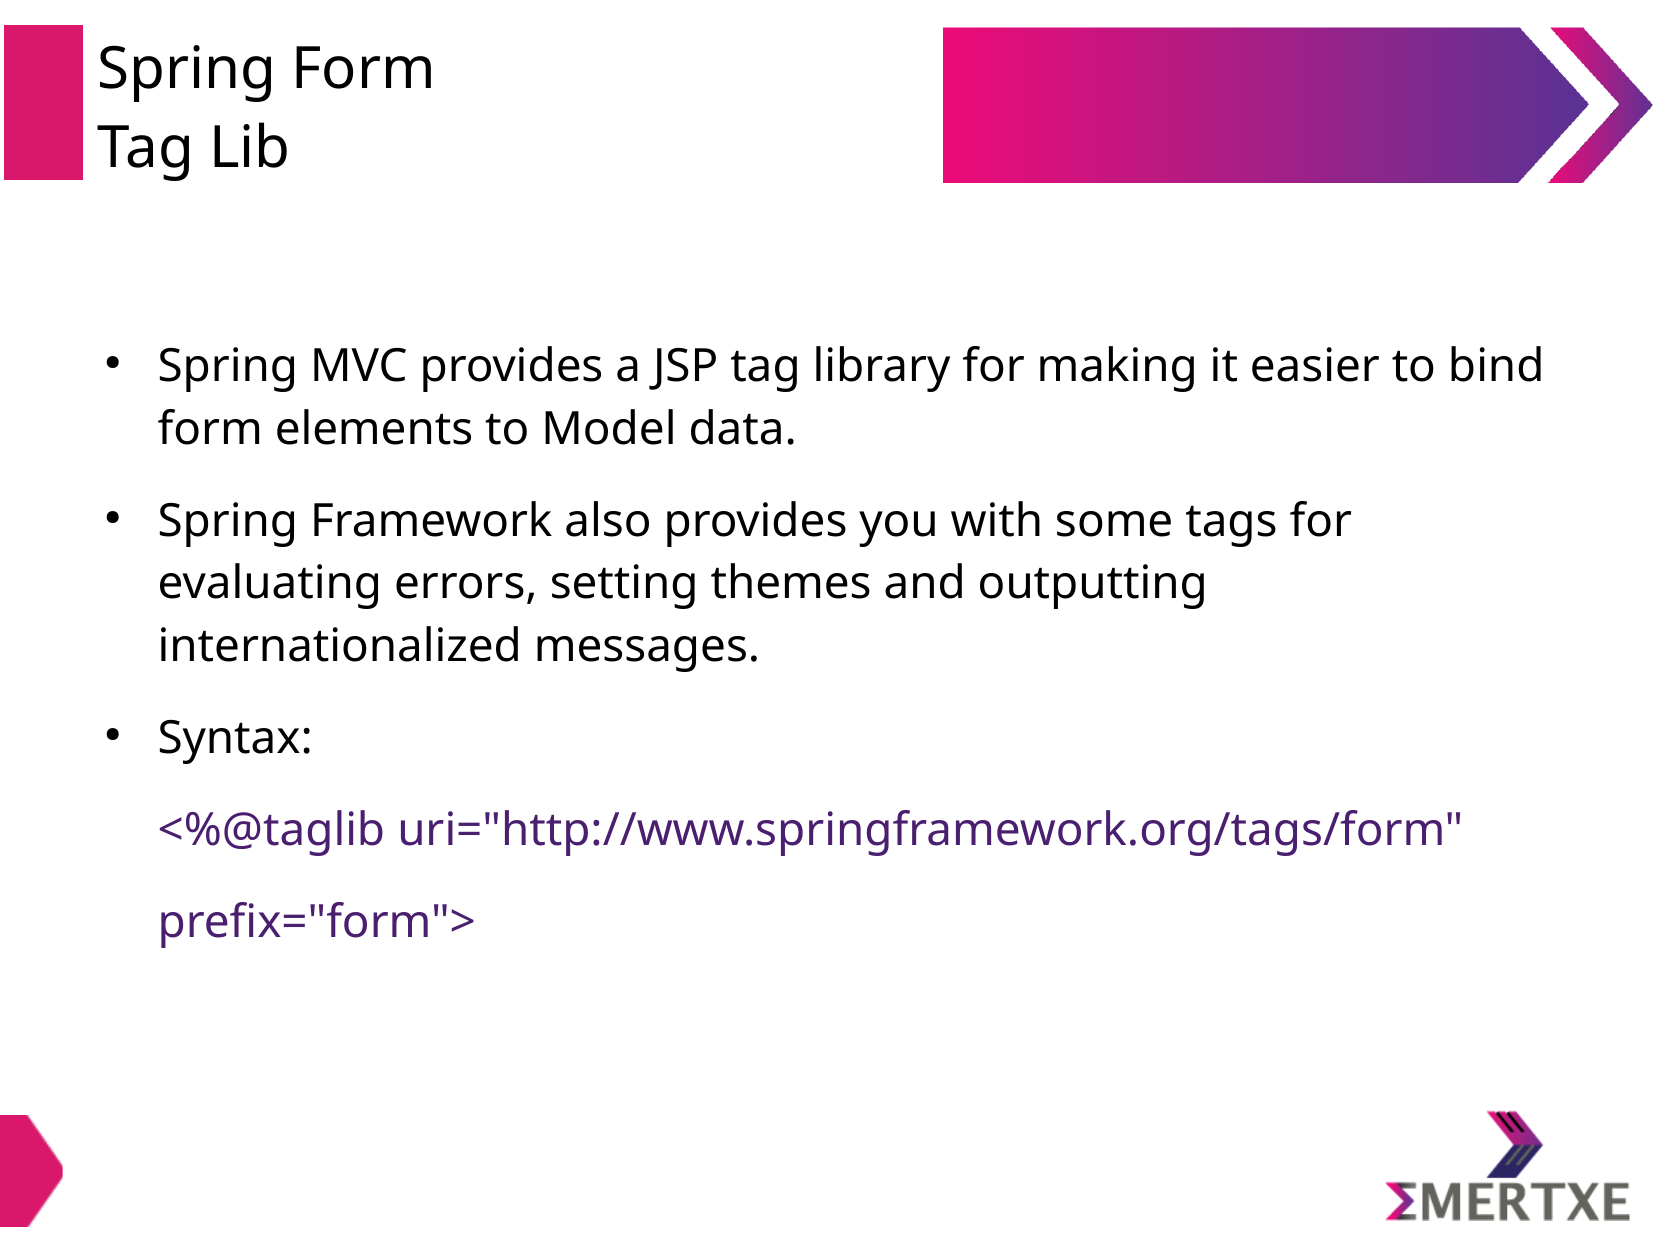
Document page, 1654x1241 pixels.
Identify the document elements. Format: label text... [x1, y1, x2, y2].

title Spring Form Tag Lib [82, 2, 1571, 210]
picture [1571, 27, 1653, 183]
list Spring MVC provides a JSP tag library for making it easier to bind form elements to Model data. Spring Framework also provides you with some tags for evaluating errors, setting themes and outputting internationalized messages. Syntax: <%@taglib uri="http://www.springframework.org/tags/form" prefix="form"> [86, 240, 1576, 961]
picture [1385, 1107, 1631, 1221]
